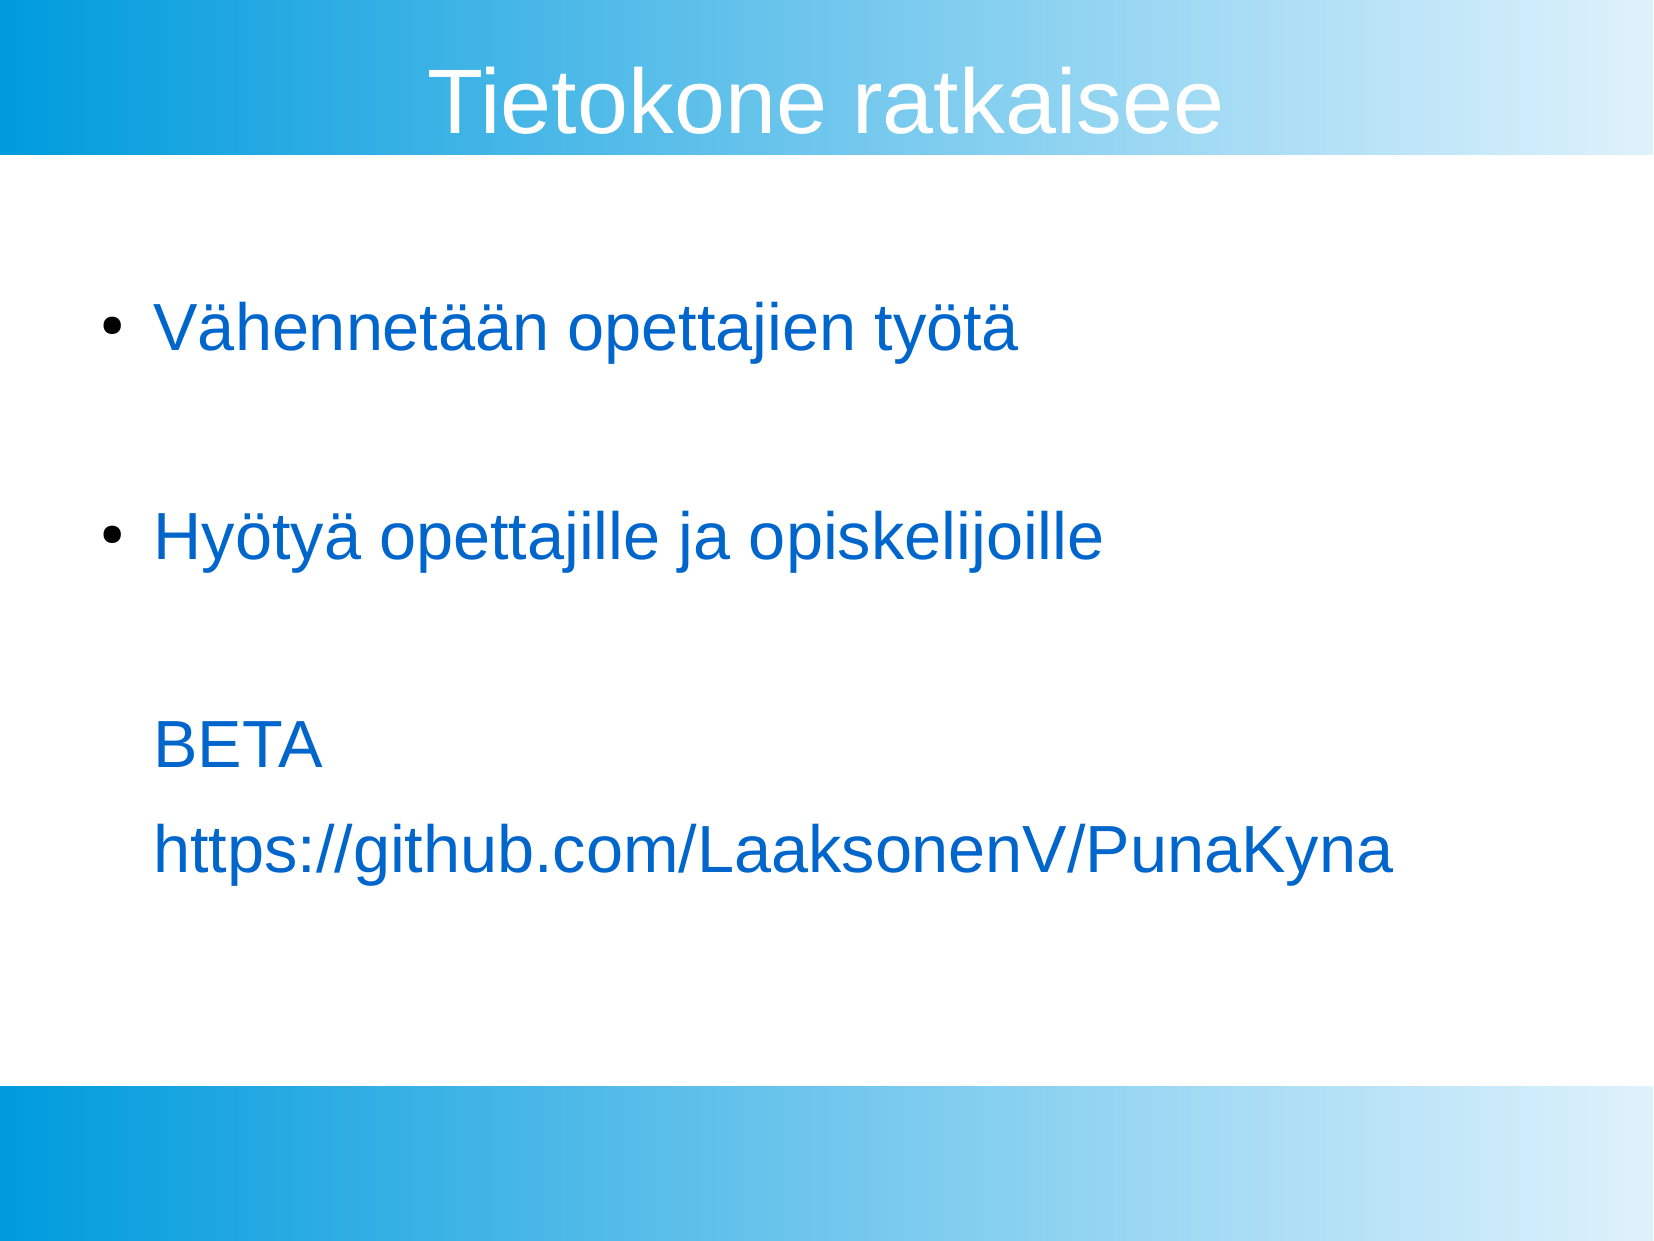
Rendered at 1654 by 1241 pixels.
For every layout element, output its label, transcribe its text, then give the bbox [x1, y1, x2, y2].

list Vähennetään opettajien työtä Hyötyä opettajille ja opiskelijoille BETA https://github.com/LaaksonenV/PunaKyna [82, 290, 1571, 1010]
title Tietokone ratkaisee [82, 49, 1571, 155]
